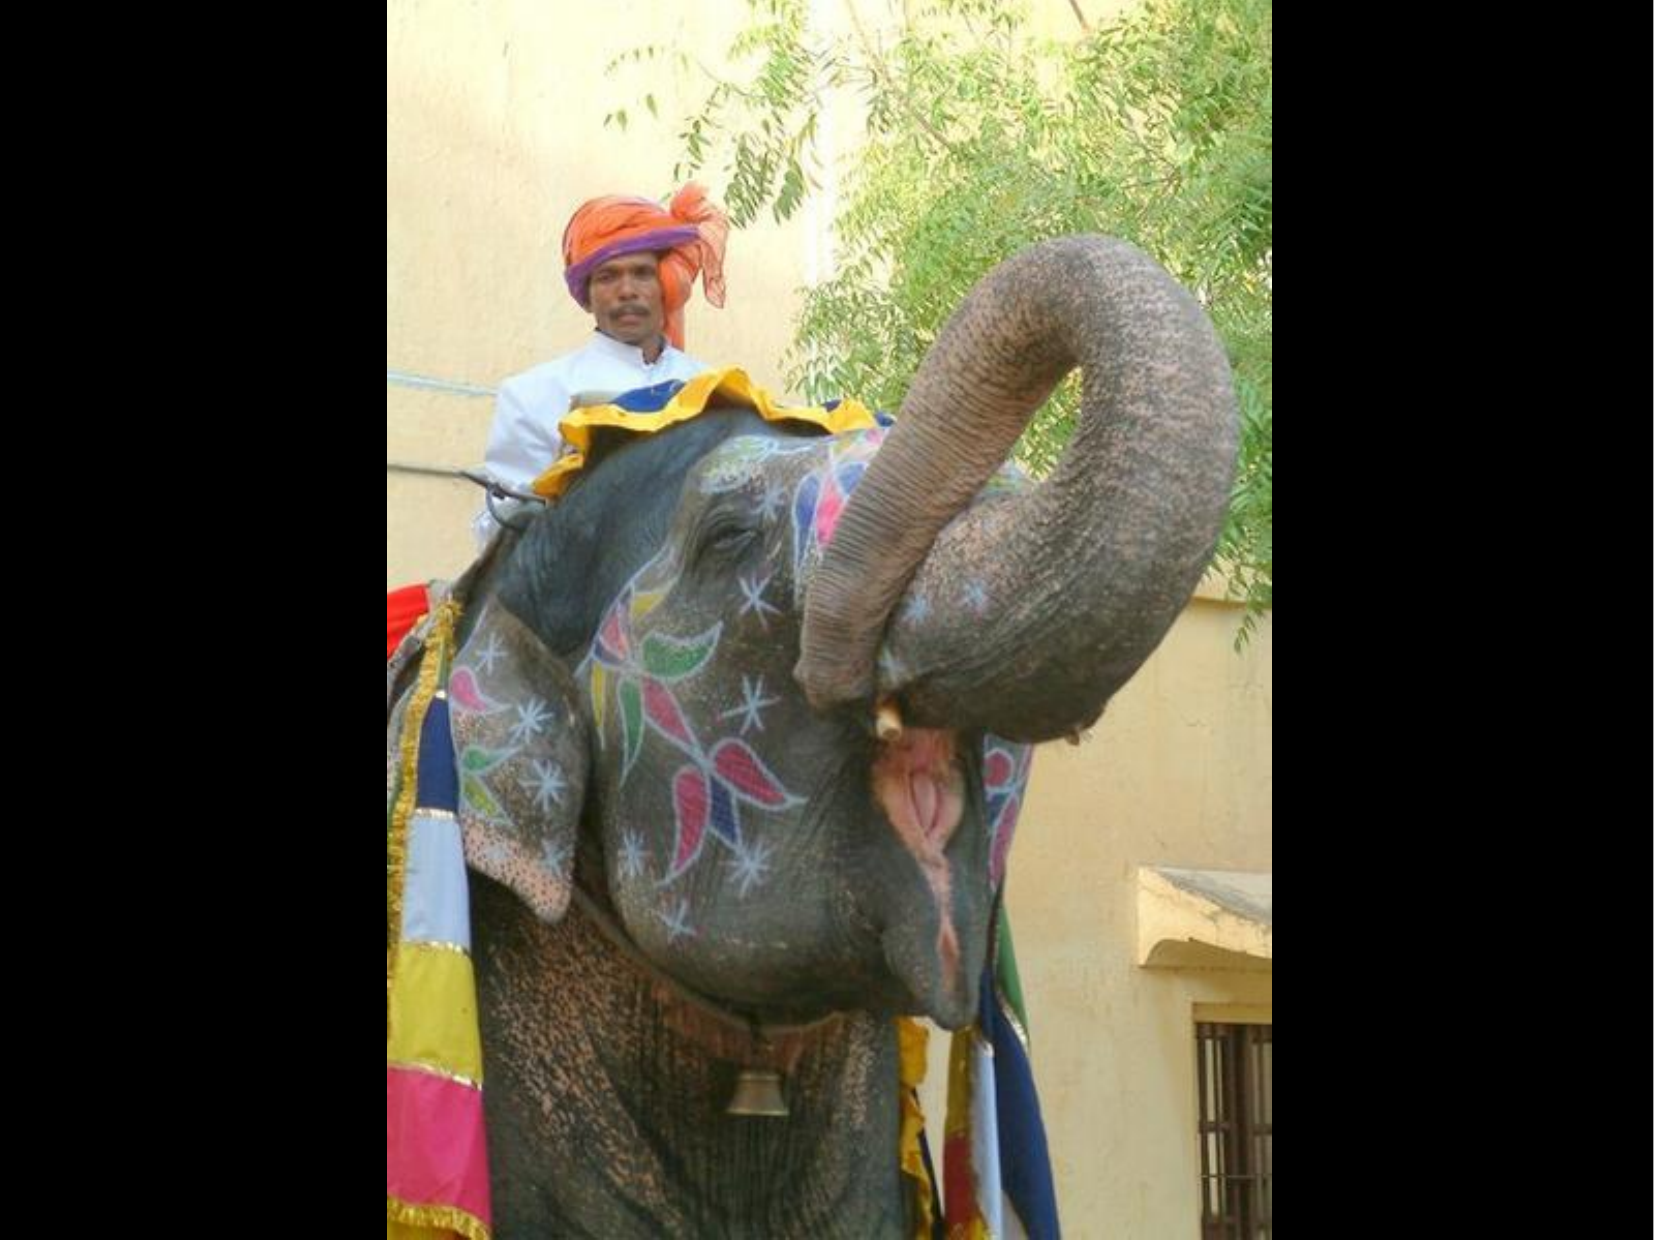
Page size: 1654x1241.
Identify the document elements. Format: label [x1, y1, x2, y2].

picture [387, 0, 1272, 1240]
